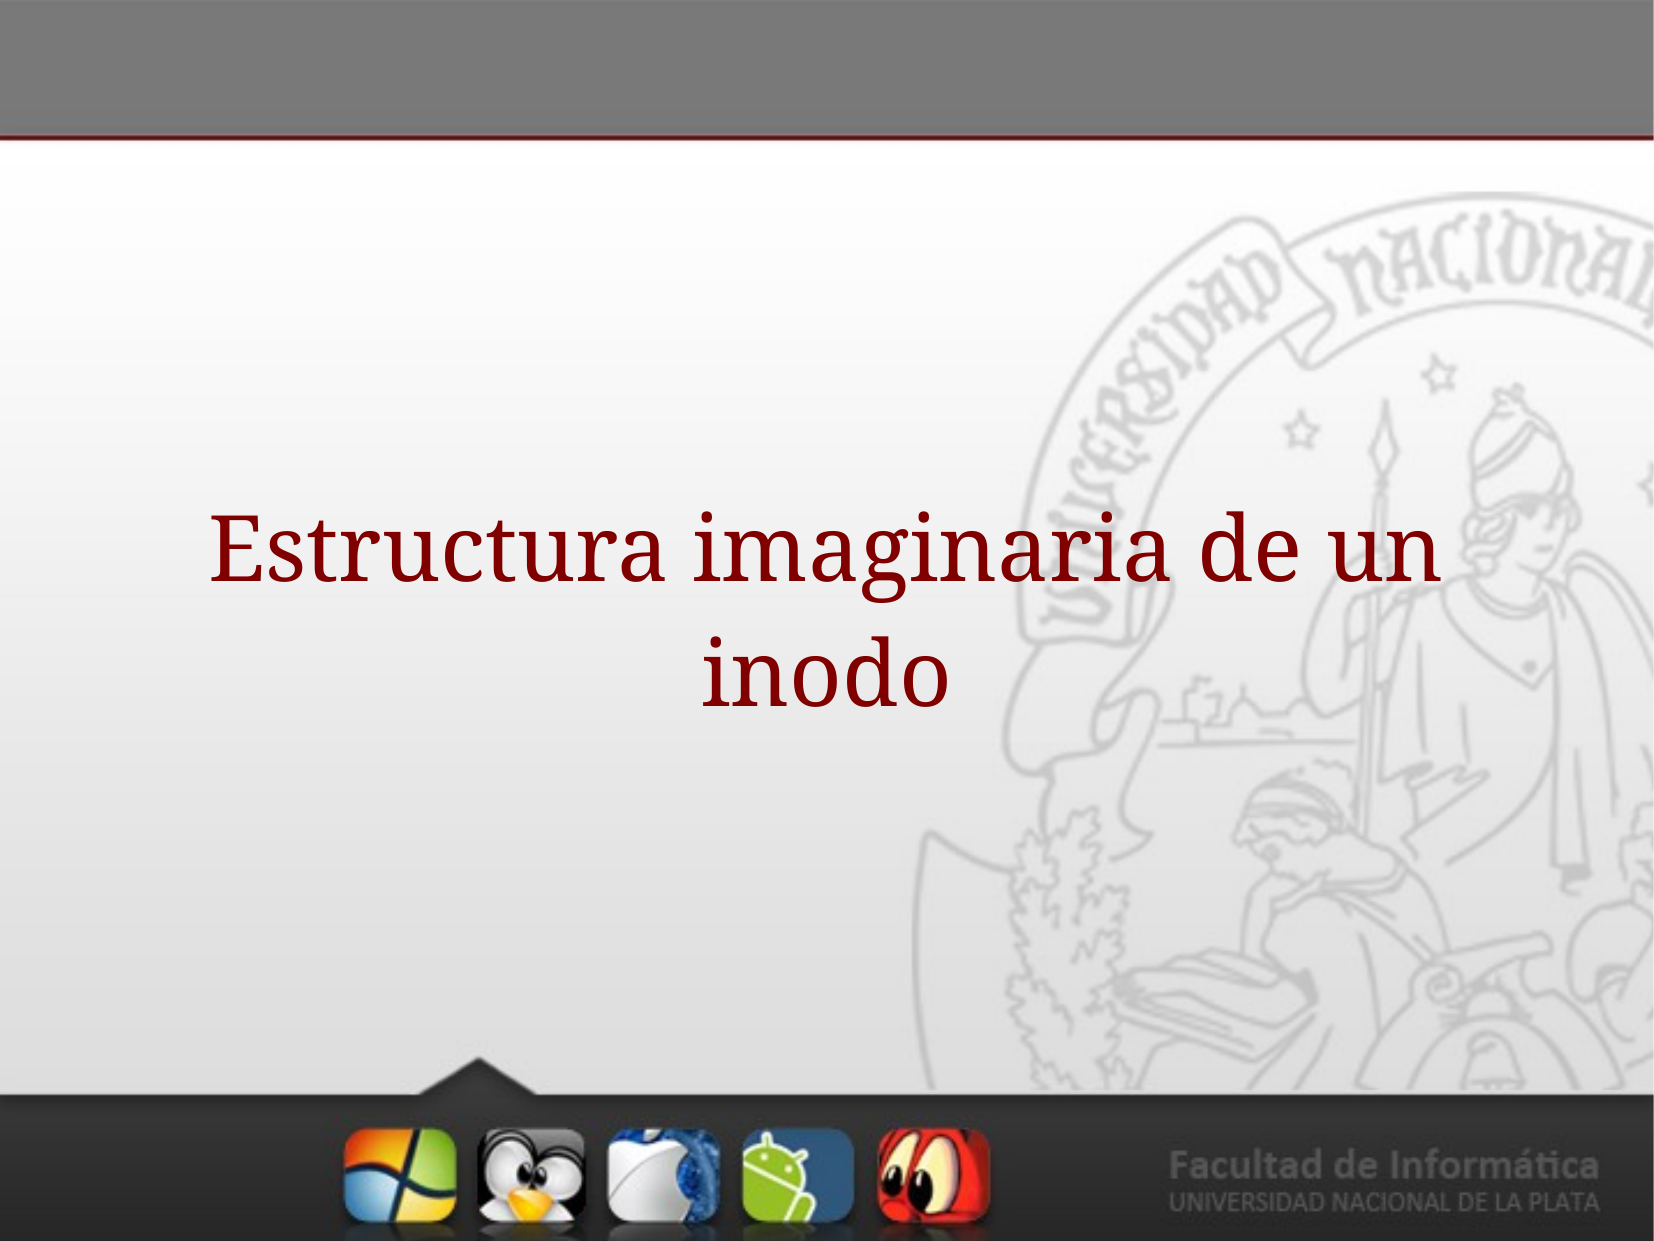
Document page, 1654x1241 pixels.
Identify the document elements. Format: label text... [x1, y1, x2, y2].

picture [0, 0, 1654, 1241]
subtitle Estructura imaginaria de un inodo [82, 153, 1571, 1063]
